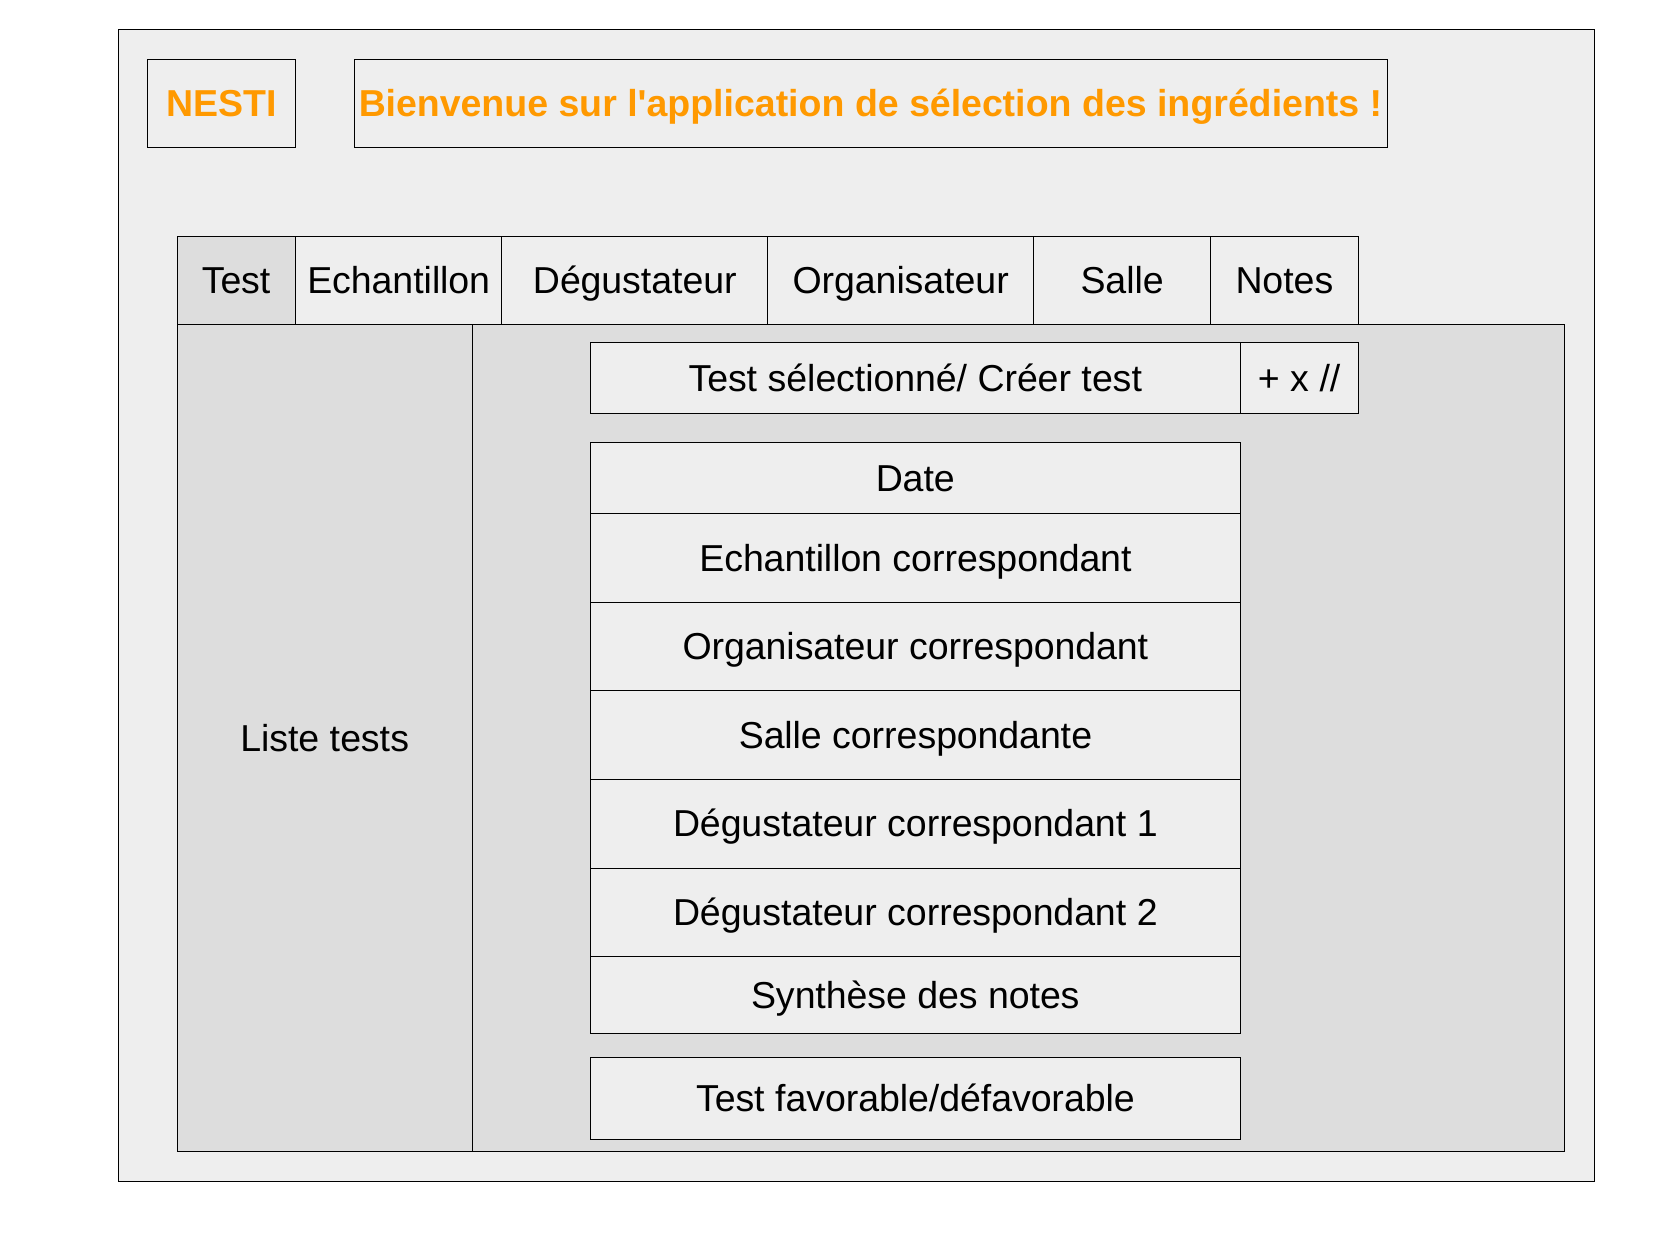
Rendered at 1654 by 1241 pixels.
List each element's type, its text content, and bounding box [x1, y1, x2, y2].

text_box Echantillon [296, 236, 501, 324]
text_box [118, 29, 1595, 1182]
text_box Synthèse des notes [590, 956, 1241, 1034]
text_box Dégustateur [501, 236, 767, 324]
text_box Salle [1033, 236, 1210, 324]
text_box Echantillon correspondant [590, 514, 1241, 602]
text_box Test sélectionné/ Créer test [590, 342, 1240, 414]
text_box Bienvenue sur l'application de sélection des ingrédients ! [354, 59, 1388, 148]
text_box Test [177, 236, 296, 324]
text_box Organisateur correspondant [590, 602, 1241, 690]
text_box Liste tests [177, 324, 473, 1152]
text_box Notes [1210, 236, 1359, 324]
text_box NESTI [147, 59, 296, 148]
text_box Organisateur [767, 236, 1033, 324]
text_box Test favorable/défavorable [590, 1057, 1241, 1140]
text_box + x // [1240, 342, 1359, 414]
text_box Date [590, 442, 1241, 514]
text_box Dégustateur correspondant 2 [590, 868, 1241, 956]
text_box Salle correspondante [590, 690, 1241, 779]
text_box Dégustateur correspondant 1 [590, 779, 1241, 868]
